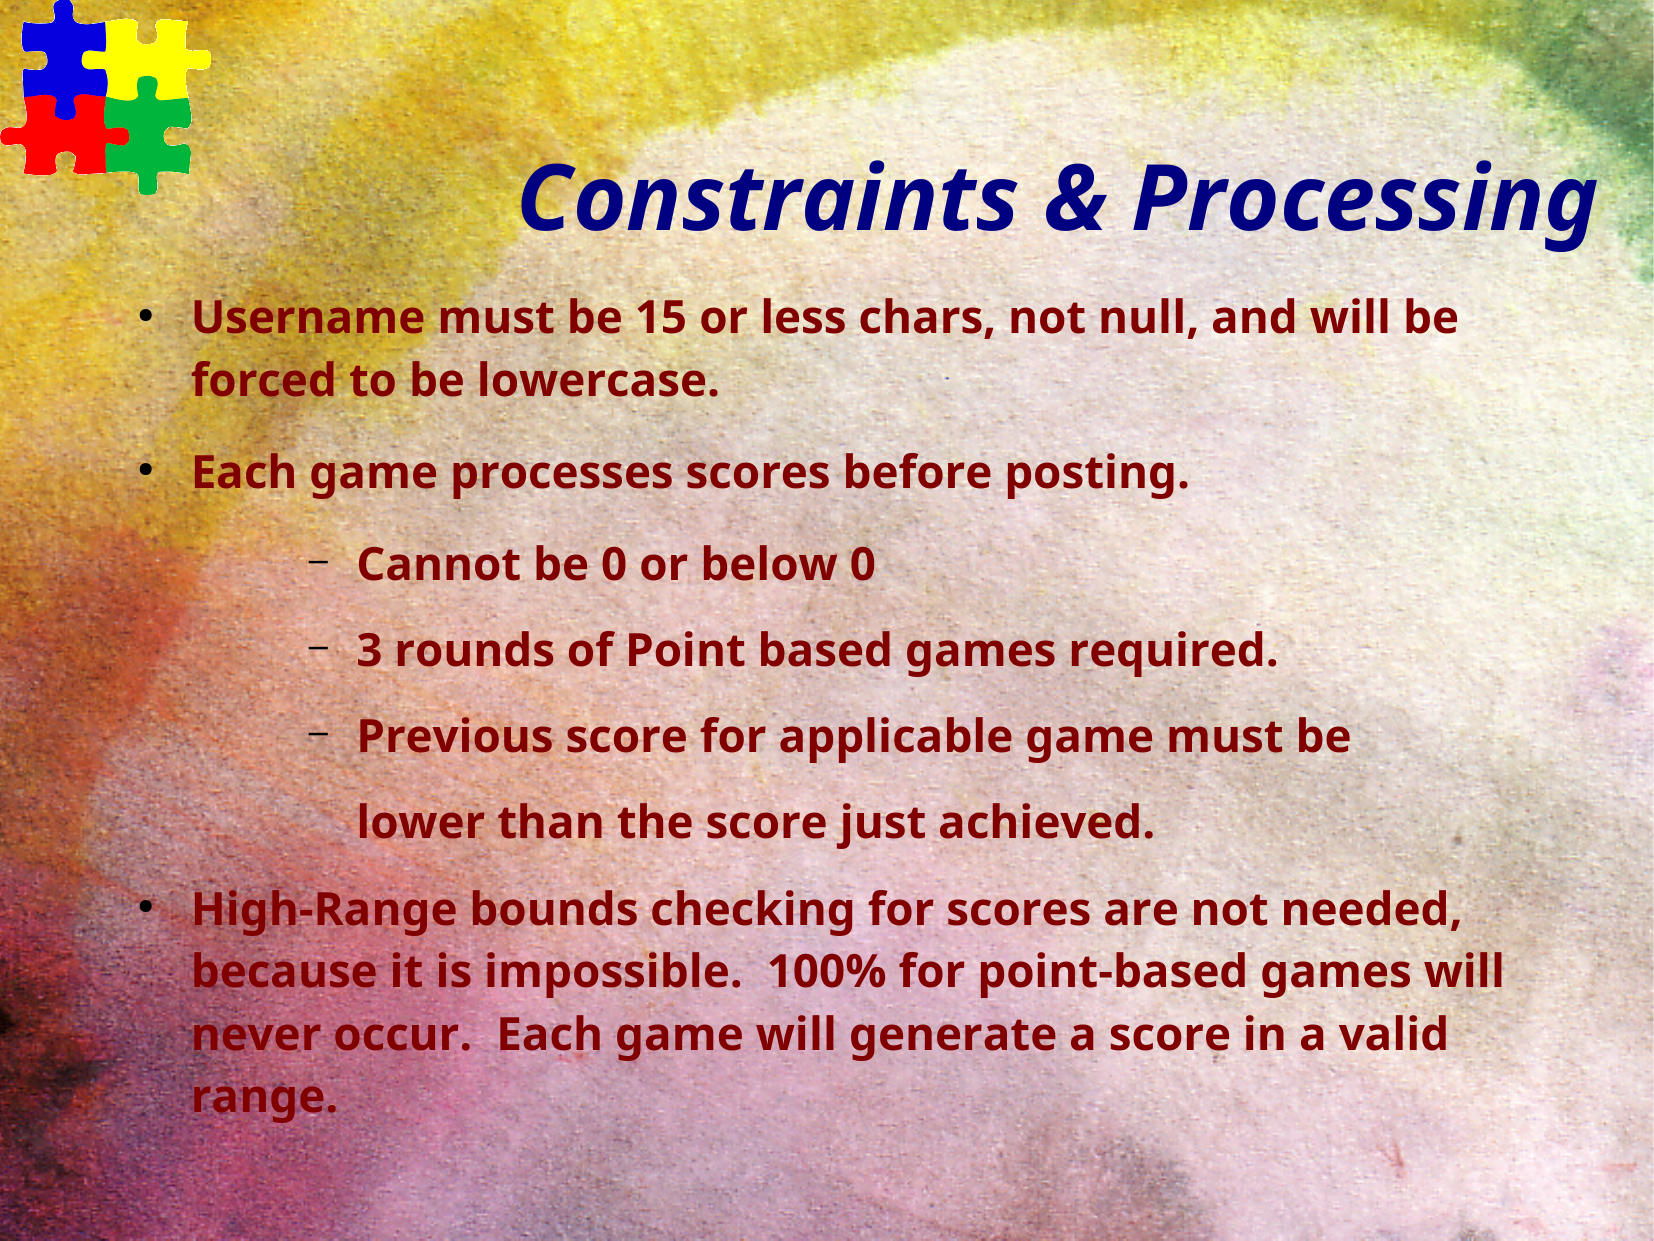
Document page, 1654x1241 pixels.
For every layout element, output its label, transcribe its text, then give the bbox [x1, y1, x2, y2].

title Constraints & Processing [150, 135, 1601, 254]
list Username must be 15 or less chars, not null, and will be forced to be lowercase. Each game processes scores before posting. Cannot be 0 or below 0 3 rounds of Point based games required. Previous score for applicable game must be lower than the score just achieved. High-Range bounds checking for scores are not needed, because it is impossible. 100% for point-based games will never occur. Each game will generate a score in a valid range. [120, 285, 1546, 1156]
picture [0, 0, 1654, 1241]
